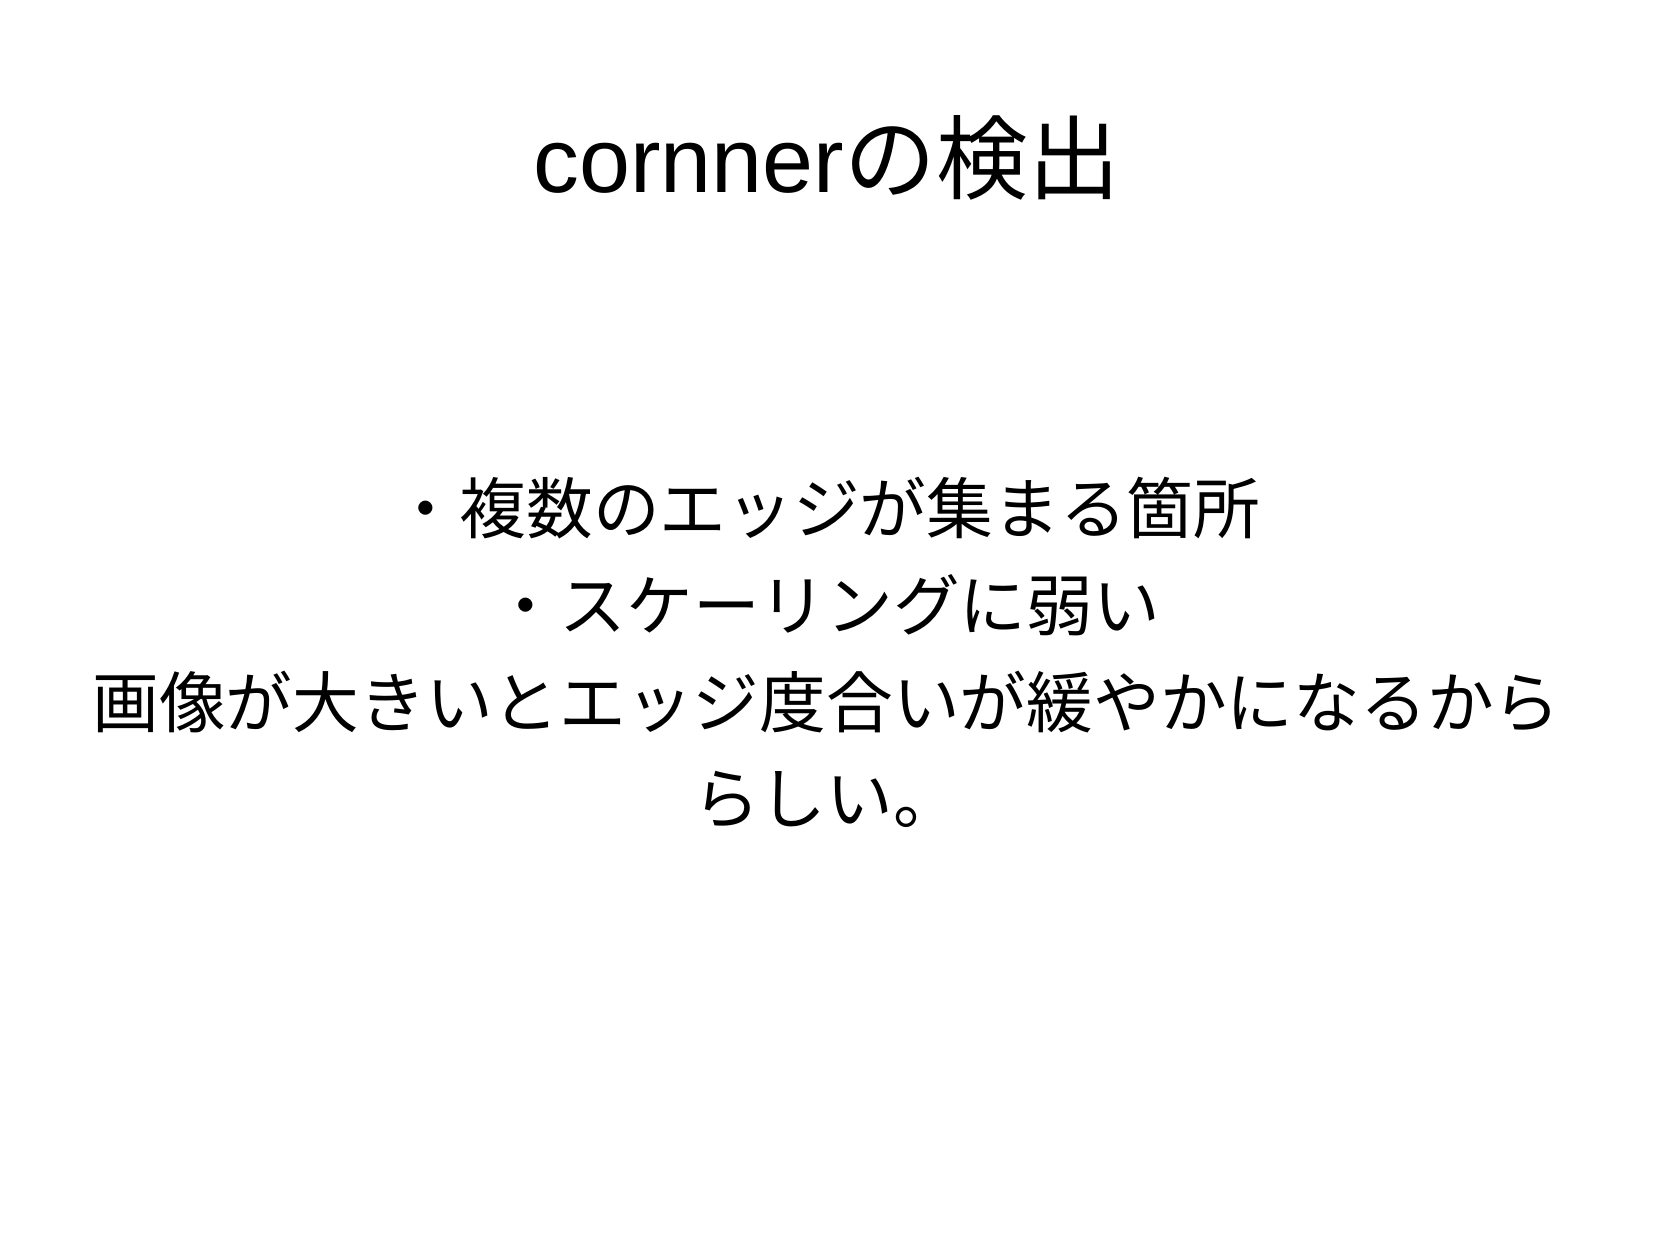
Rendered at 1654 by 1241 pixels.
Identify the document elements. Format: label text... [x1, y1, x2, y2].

title cornnerの検出 [82, 49, 1571, 257]
subtitle ・複数のエッジが集まる箇所 ・スケーリングに弱い 画像が大きいとエッジ度合いが緩やかになるから らしい。 [82, 290, 1571, 1010]
